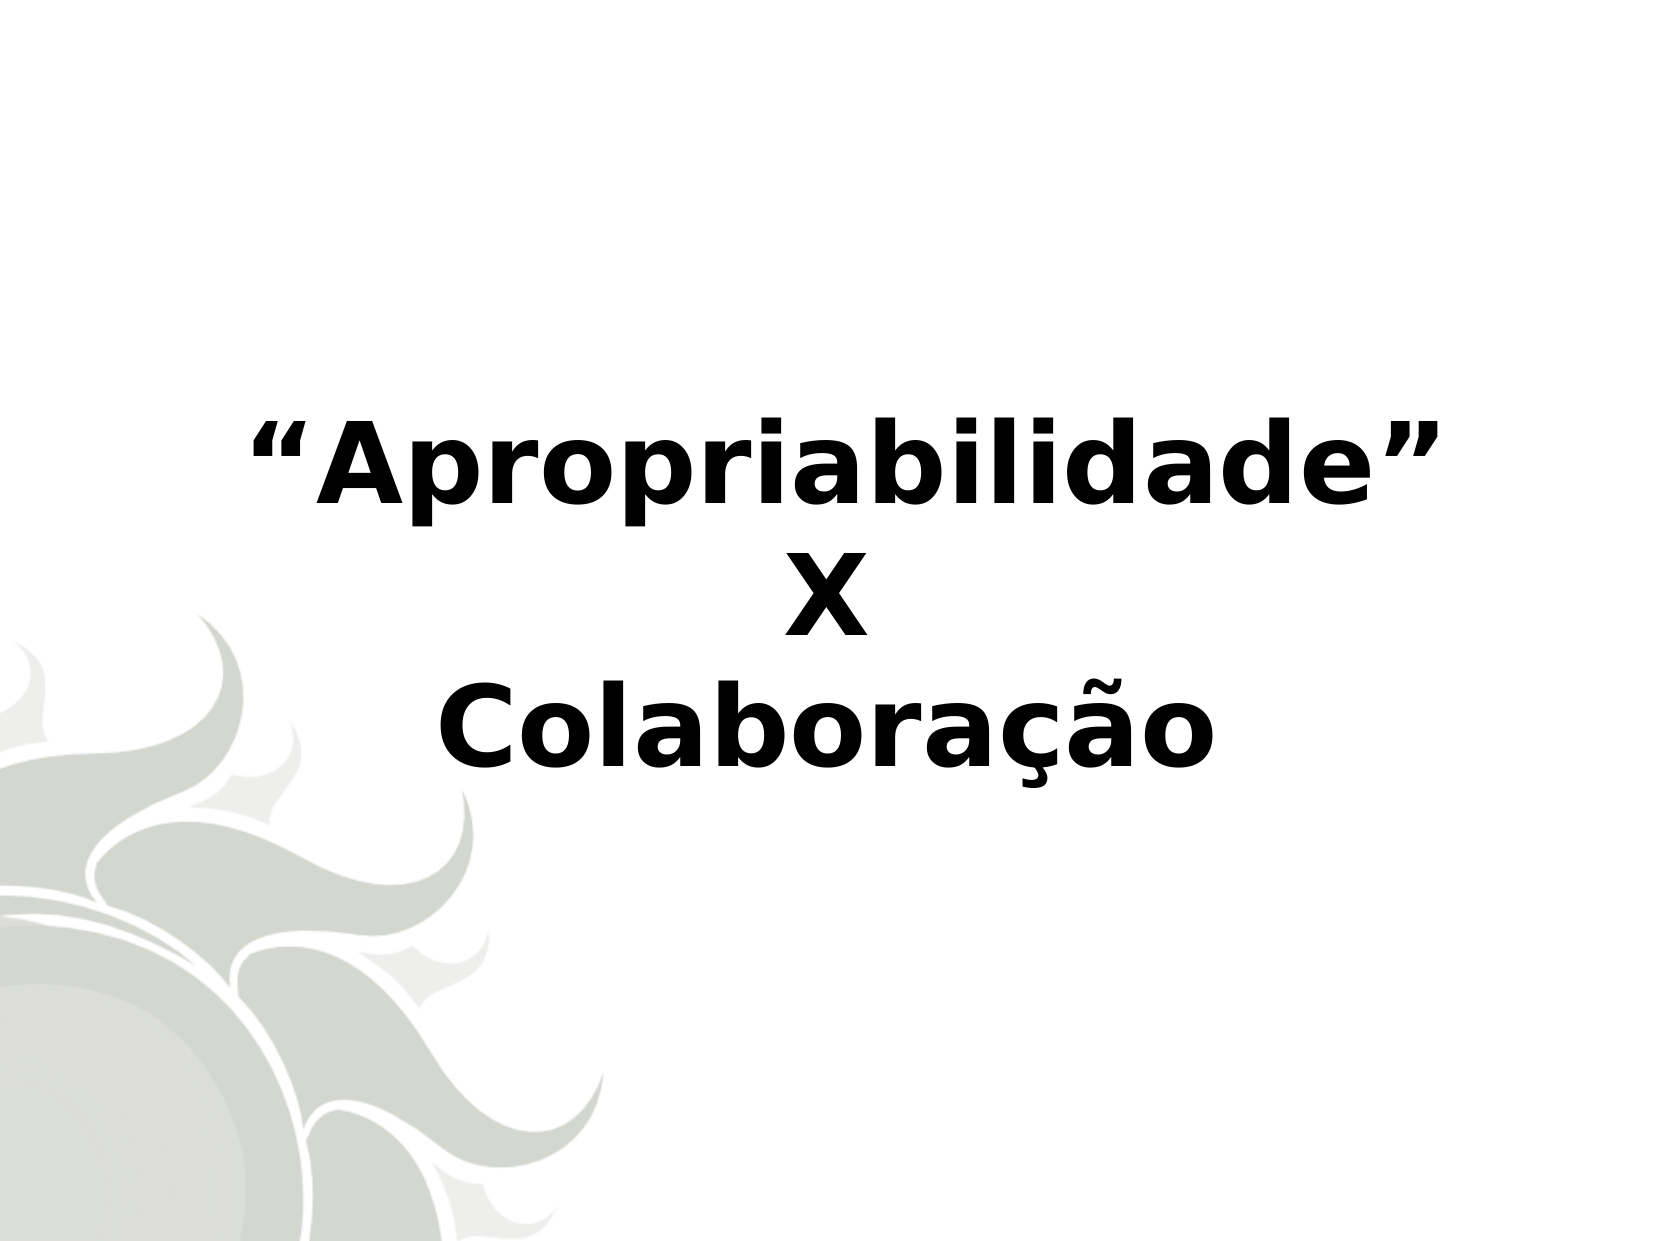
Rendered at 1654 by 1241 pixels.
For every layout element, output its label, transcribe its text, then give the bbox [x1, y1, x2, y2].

picture [0, 555, 644, 1241]
title “Apropriabilidade” X Colaboração [82, 399, 1571, 793]
